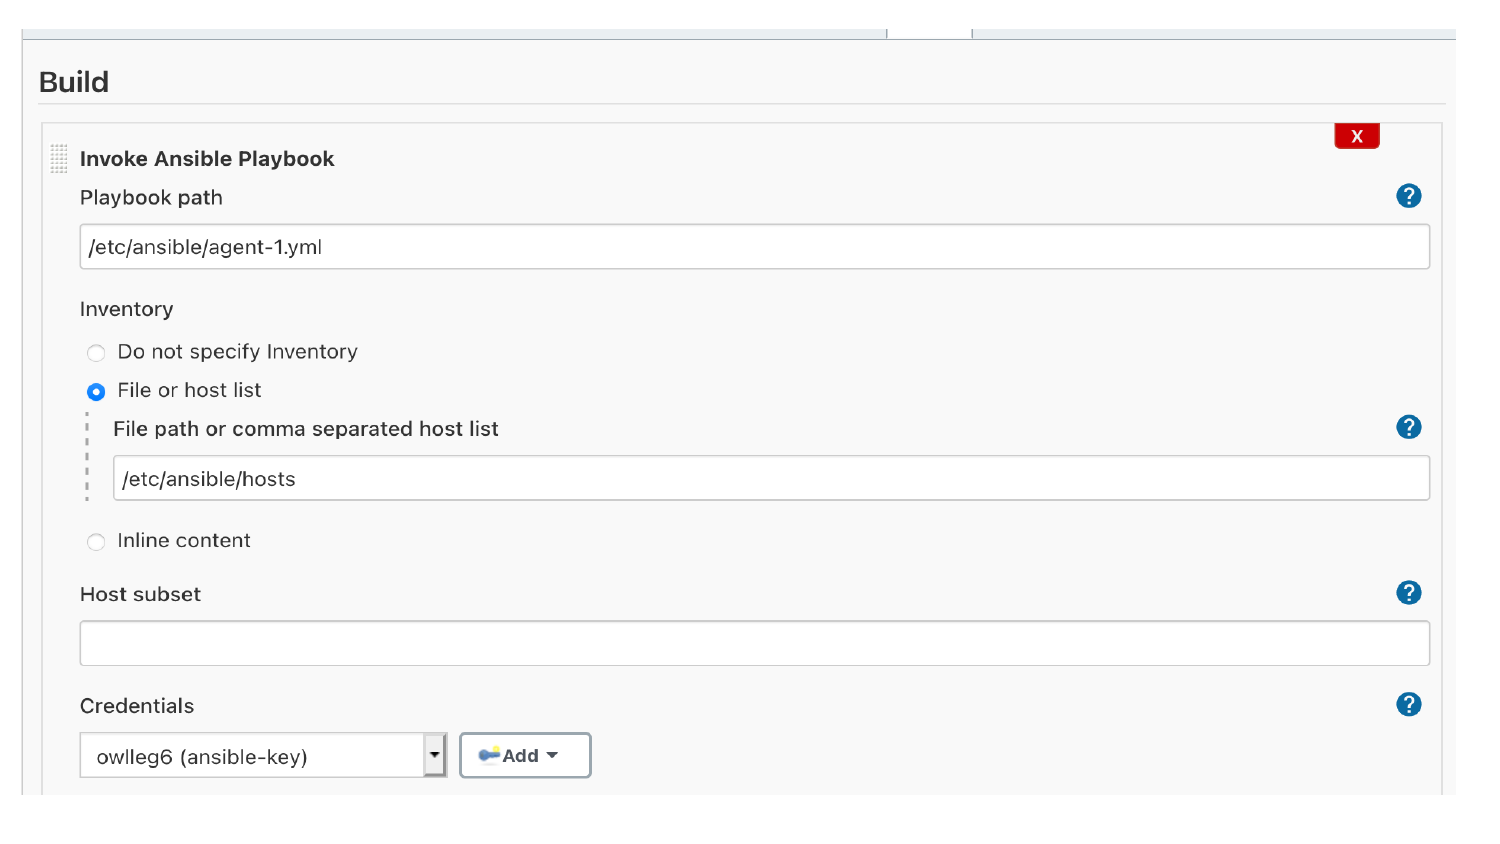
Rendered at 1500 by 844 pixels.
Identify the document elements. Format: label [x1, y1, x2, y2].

picture [15, 29, 1456, 796]
